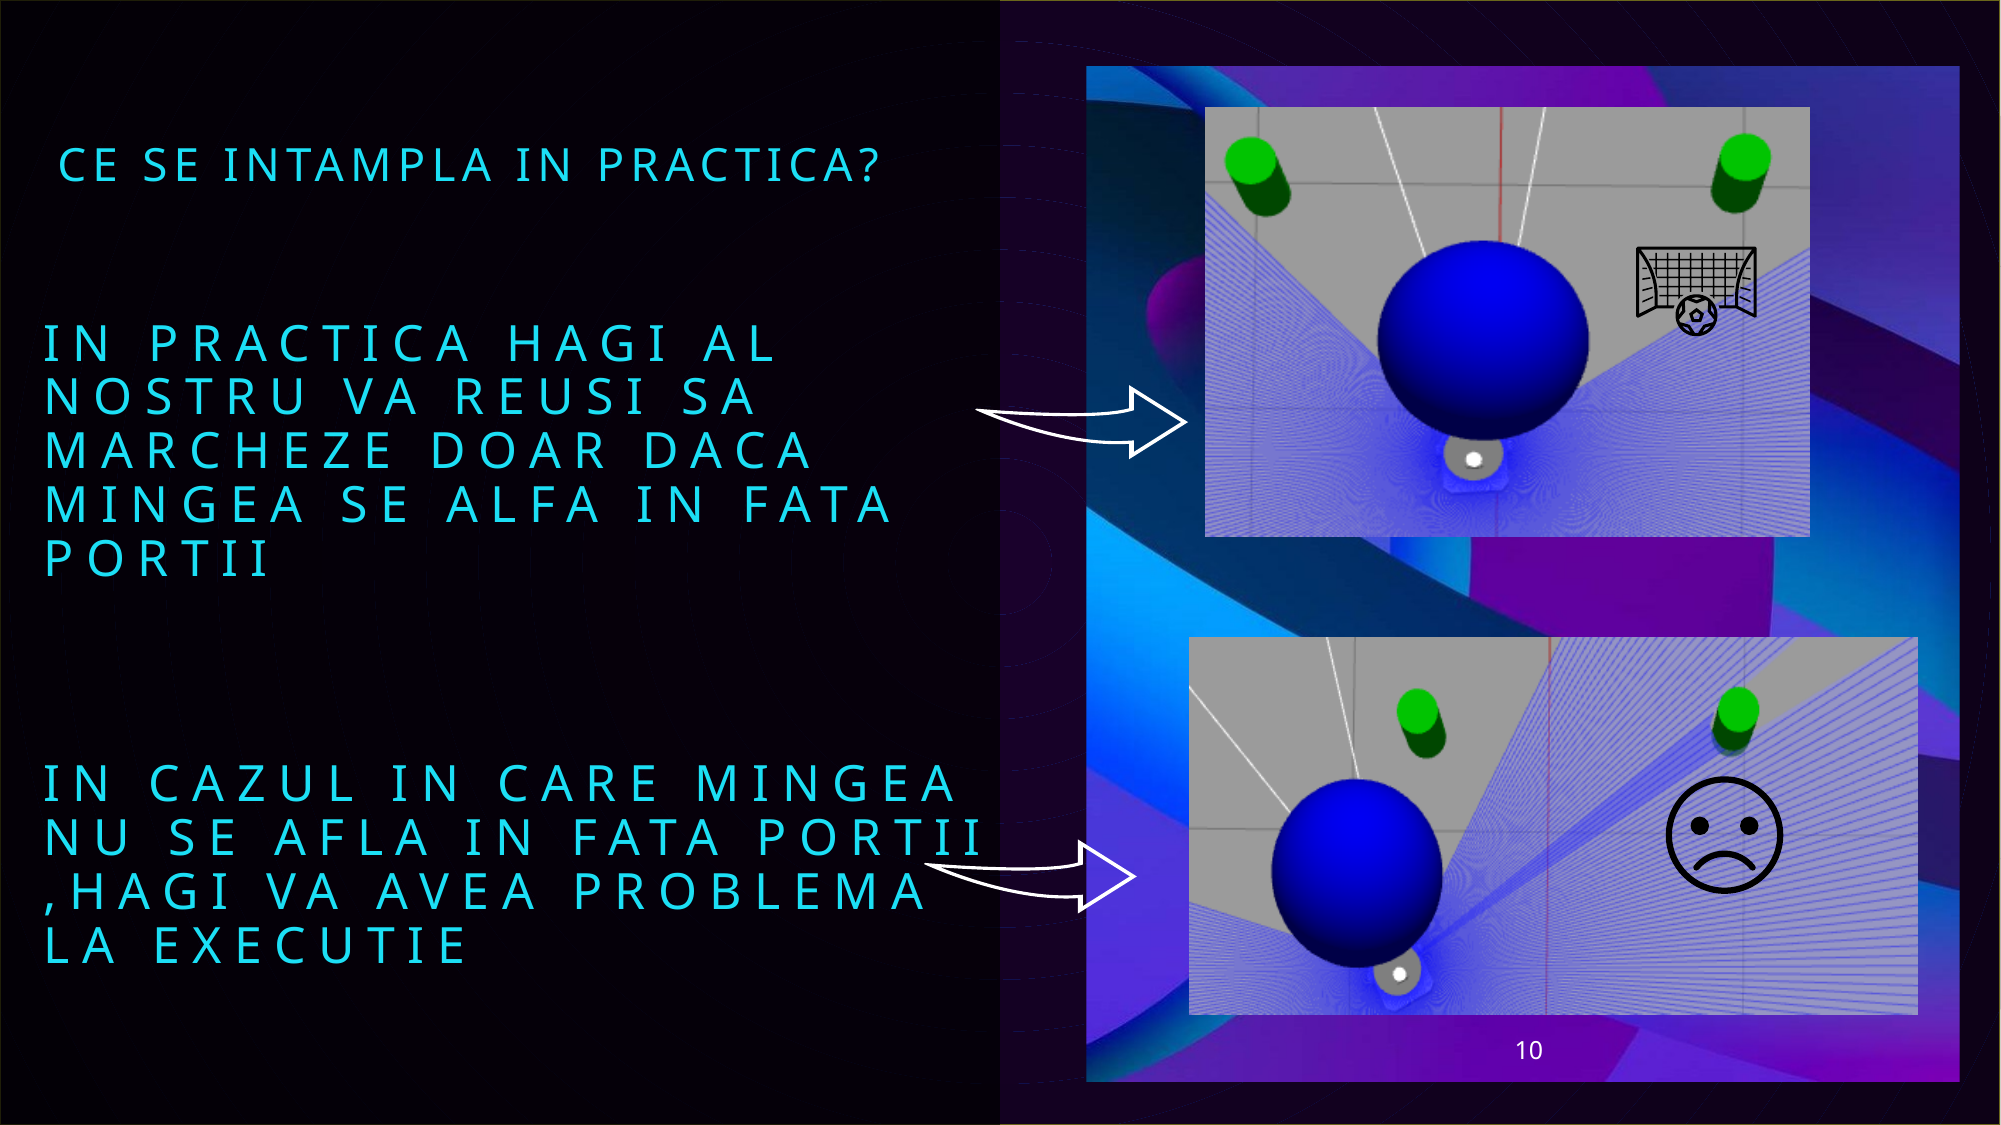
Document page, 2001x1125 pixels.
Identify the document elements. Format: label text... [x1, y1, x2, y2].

text_box 4 [1499, 1021, 1950, 1082]
title Ce se intampla in practica? [42, 41, 1014, 199]
picture [909, 66, 1960, 1082]
subtitle In practica hagi al nostru va reusi sa marcheze doar daca mingea se alfa in fata portii In cazul in care mingea nu se afla in fata portii ,hagi va avea problema la executie [28, 310, 1028, 671]
